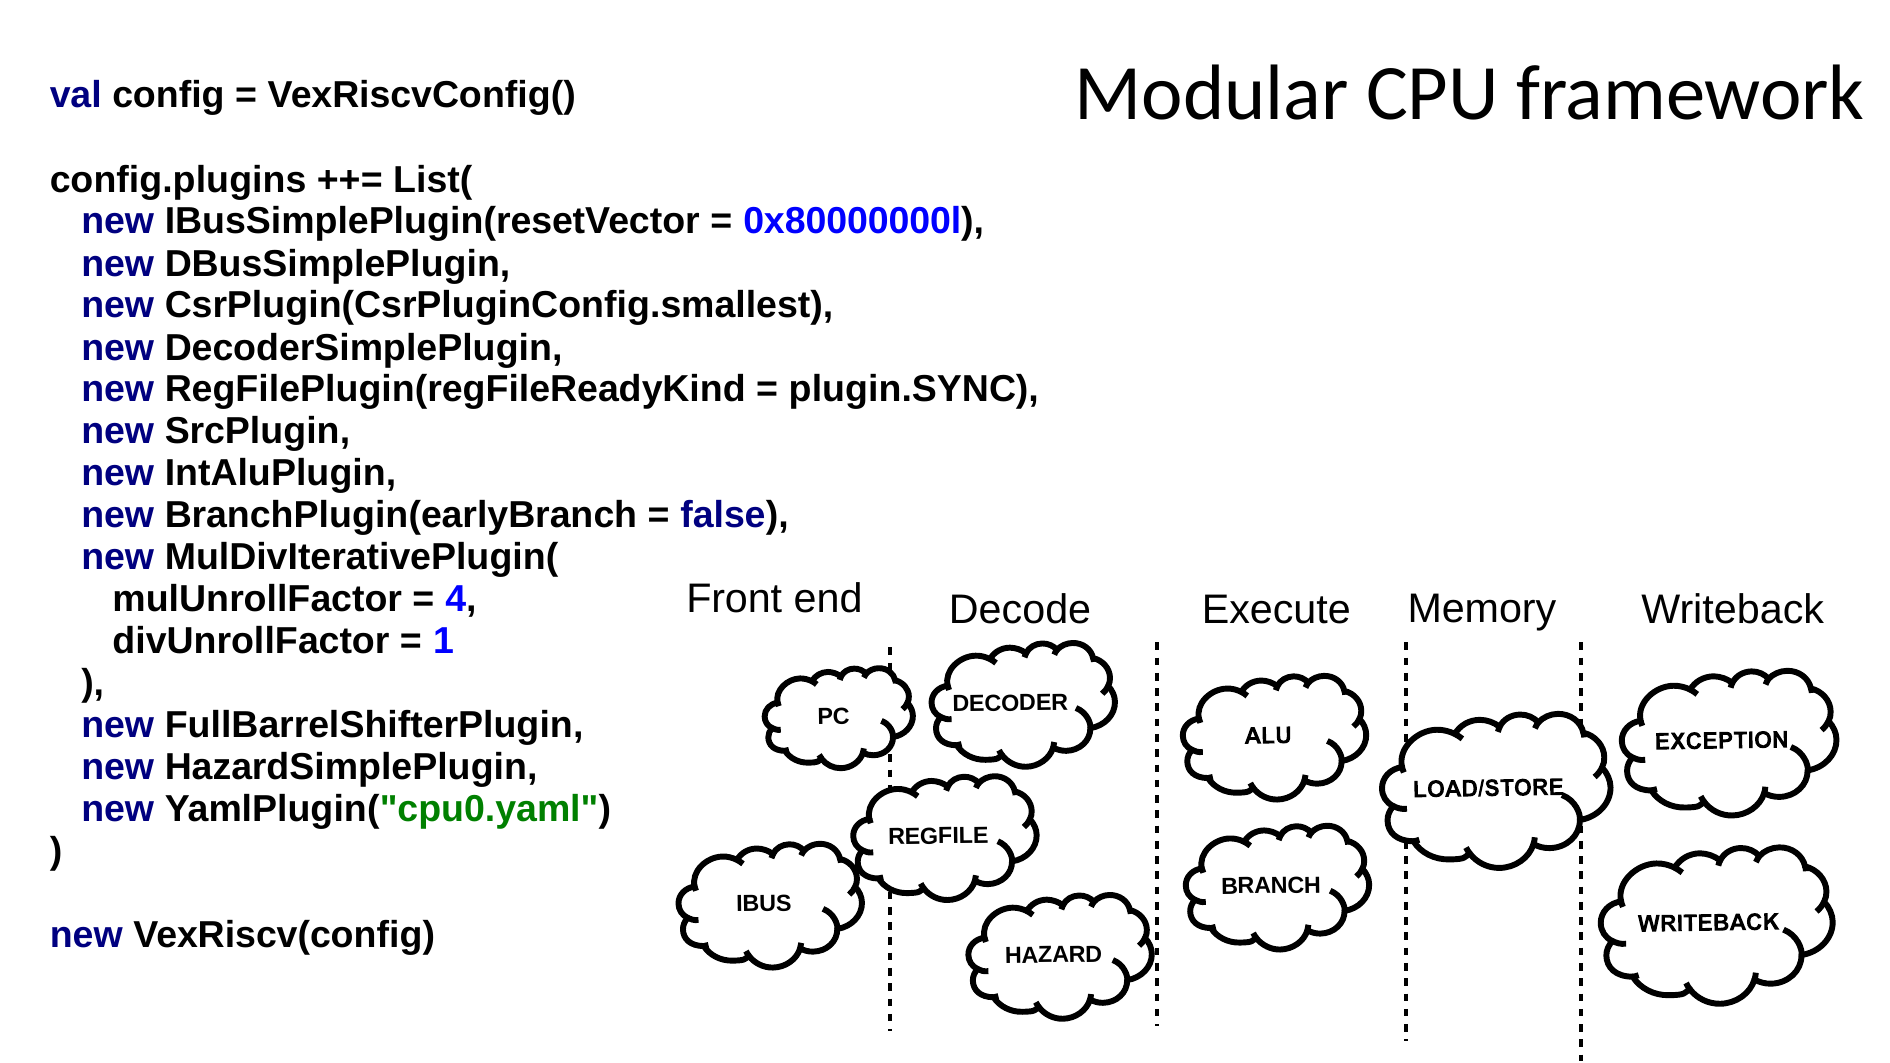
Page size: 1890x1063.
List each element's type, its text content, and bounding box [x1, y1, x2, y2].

text_box val config = VexRiscvConfig() config.plugins ++= List( new IBusSimplePlugin(resetVector = 0x80000000l), new DBusSimplePlugin, new CsrPlugin(CsrPluginConfig.smallest), new DecoderSimplePlugin, new RegFilePlugin(regFileReadyKind = plugin.SYNC), new SrcPlugin, new IntAluPlugin, new BranchPlugin(earlyBranch = false), new MulDivIterativePlugin( mulUnrollFactor = 4, divUnrollFactor = 1 ), new FullBarrelShifterPlugin, new HazardSimplePlugin, new YamlPlugin("cpu0.yaml") ) new VexRiscv(config) [35, 66, 1678, 1063]
title Modular CPU framework [1074, 11, 1890, 189]
picture [667, 566, 1843, 1063]
